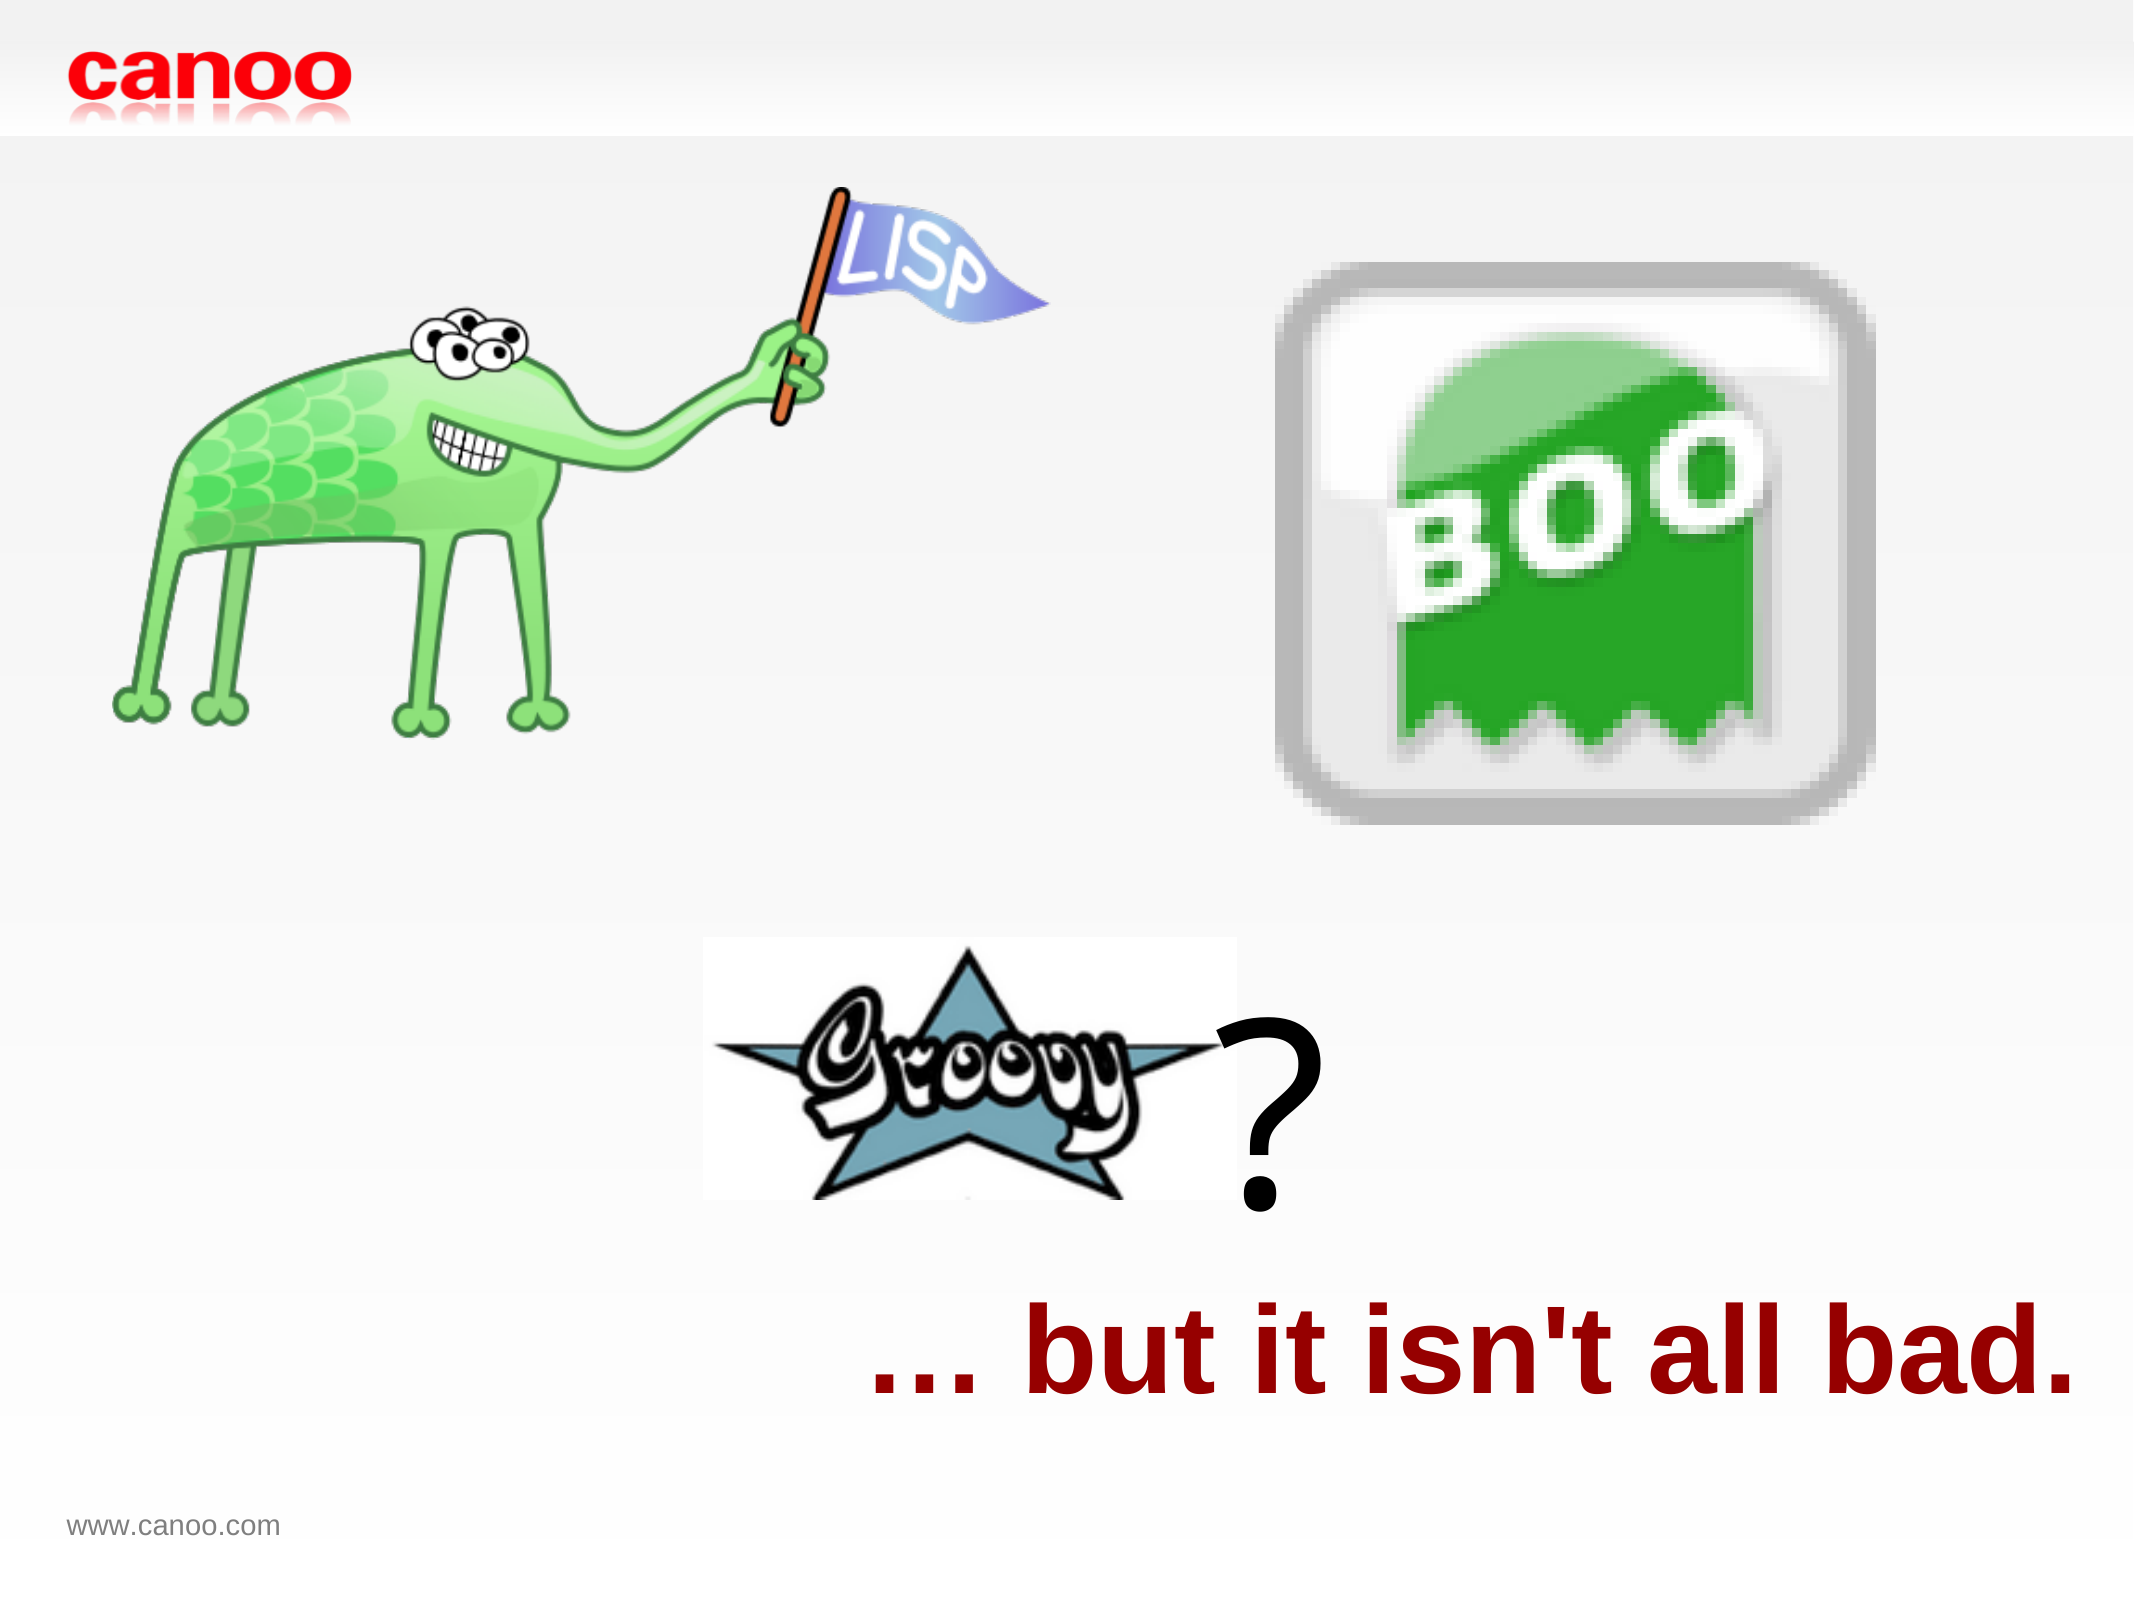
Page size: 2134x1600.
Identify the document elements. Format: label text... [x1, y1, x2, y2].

picture [703, 937, 1198, 1201]
picture [112, 187, 1051, 740]
picture [65, 48, 353, 154]
text_box ? [1198, 937, 1499, 1269]
picture [1275, 262, 1876, 826]
title … but it isn't all bad. [75, 1260, 2088, 1427]
